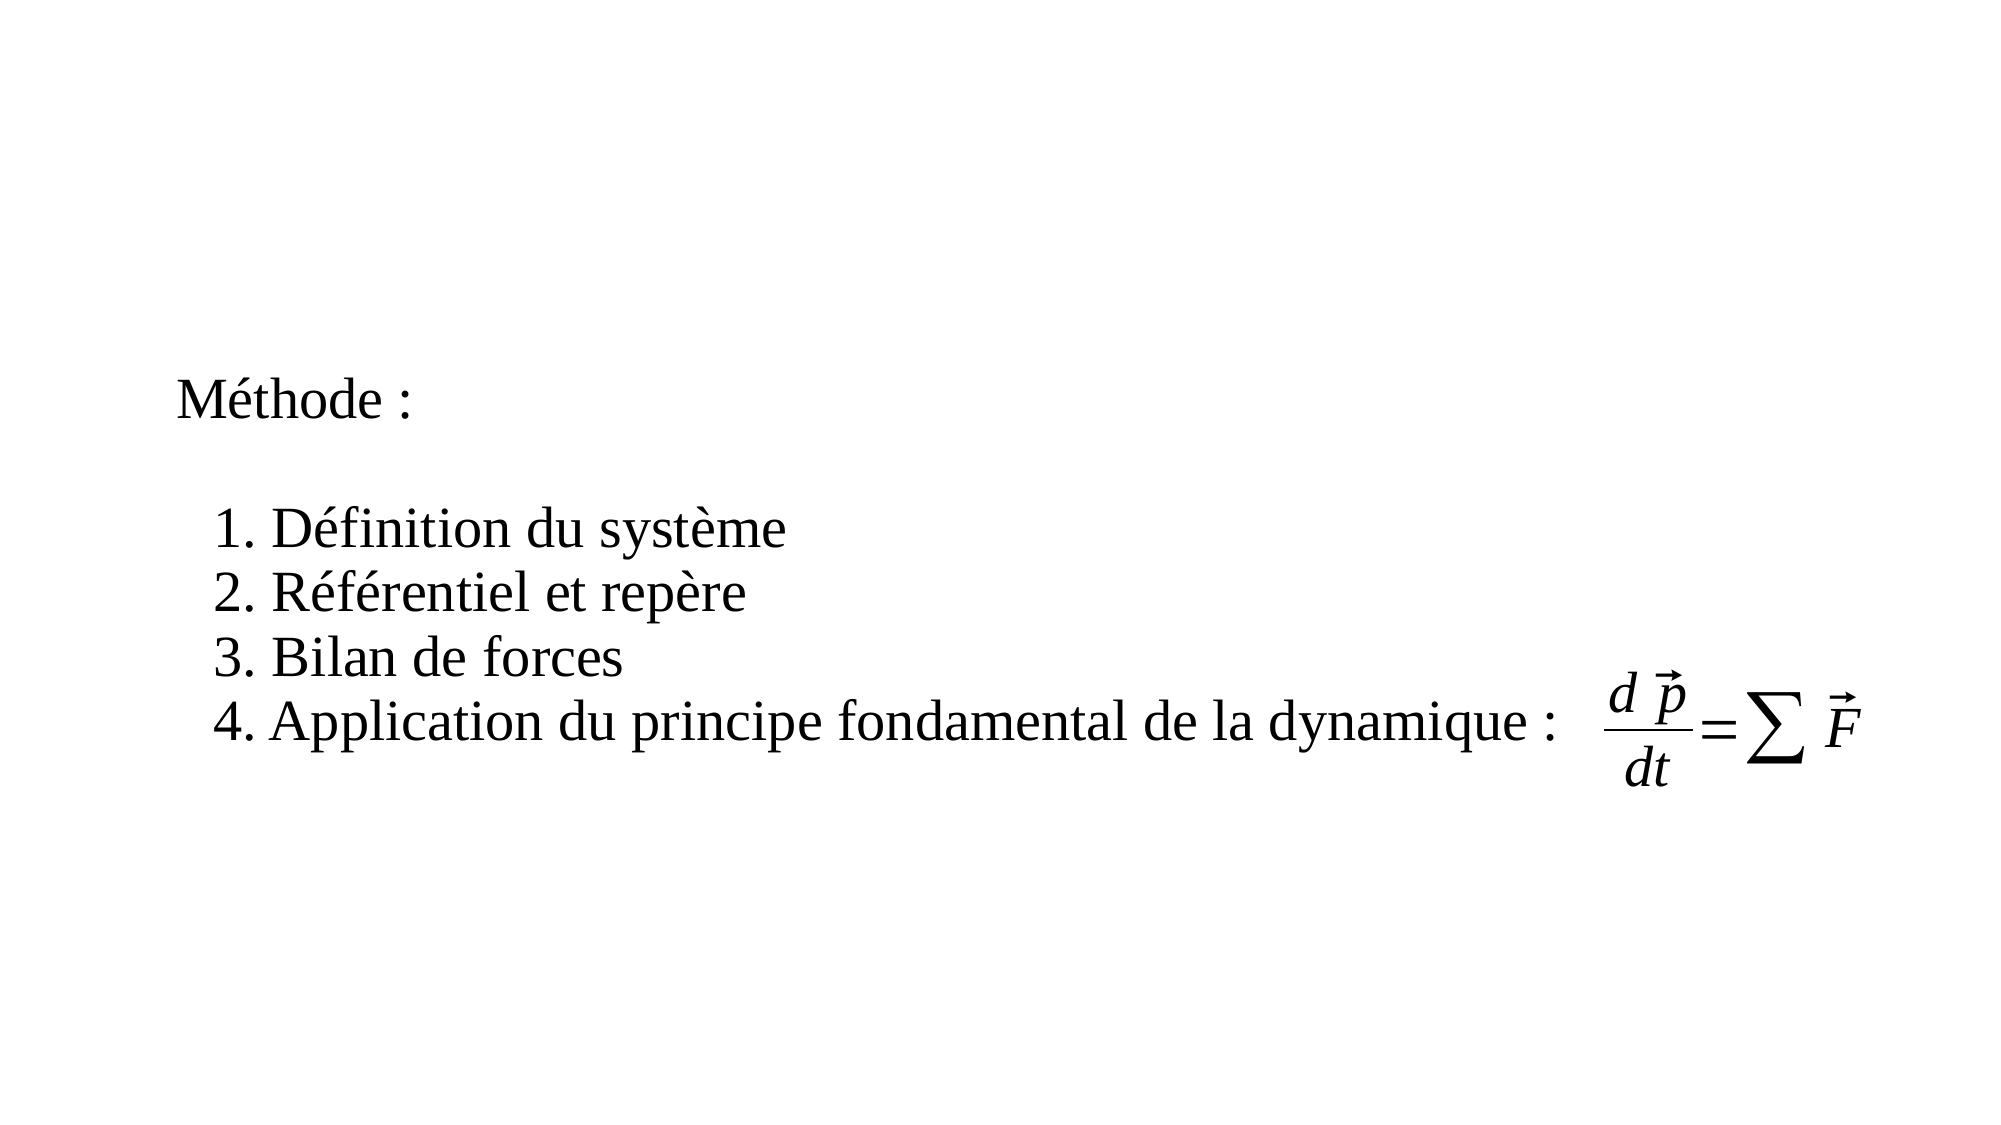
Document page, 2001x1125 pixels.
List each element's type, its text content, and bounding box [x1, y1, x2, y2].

text_box Méthode : 1. Définition du système 2. Référentiel et repère 3. Bilan de forces 4. Application du principe fondamental de la dynamique : [161, 358, 1839, 767]
chart [1594, 661, 1873, 800]
